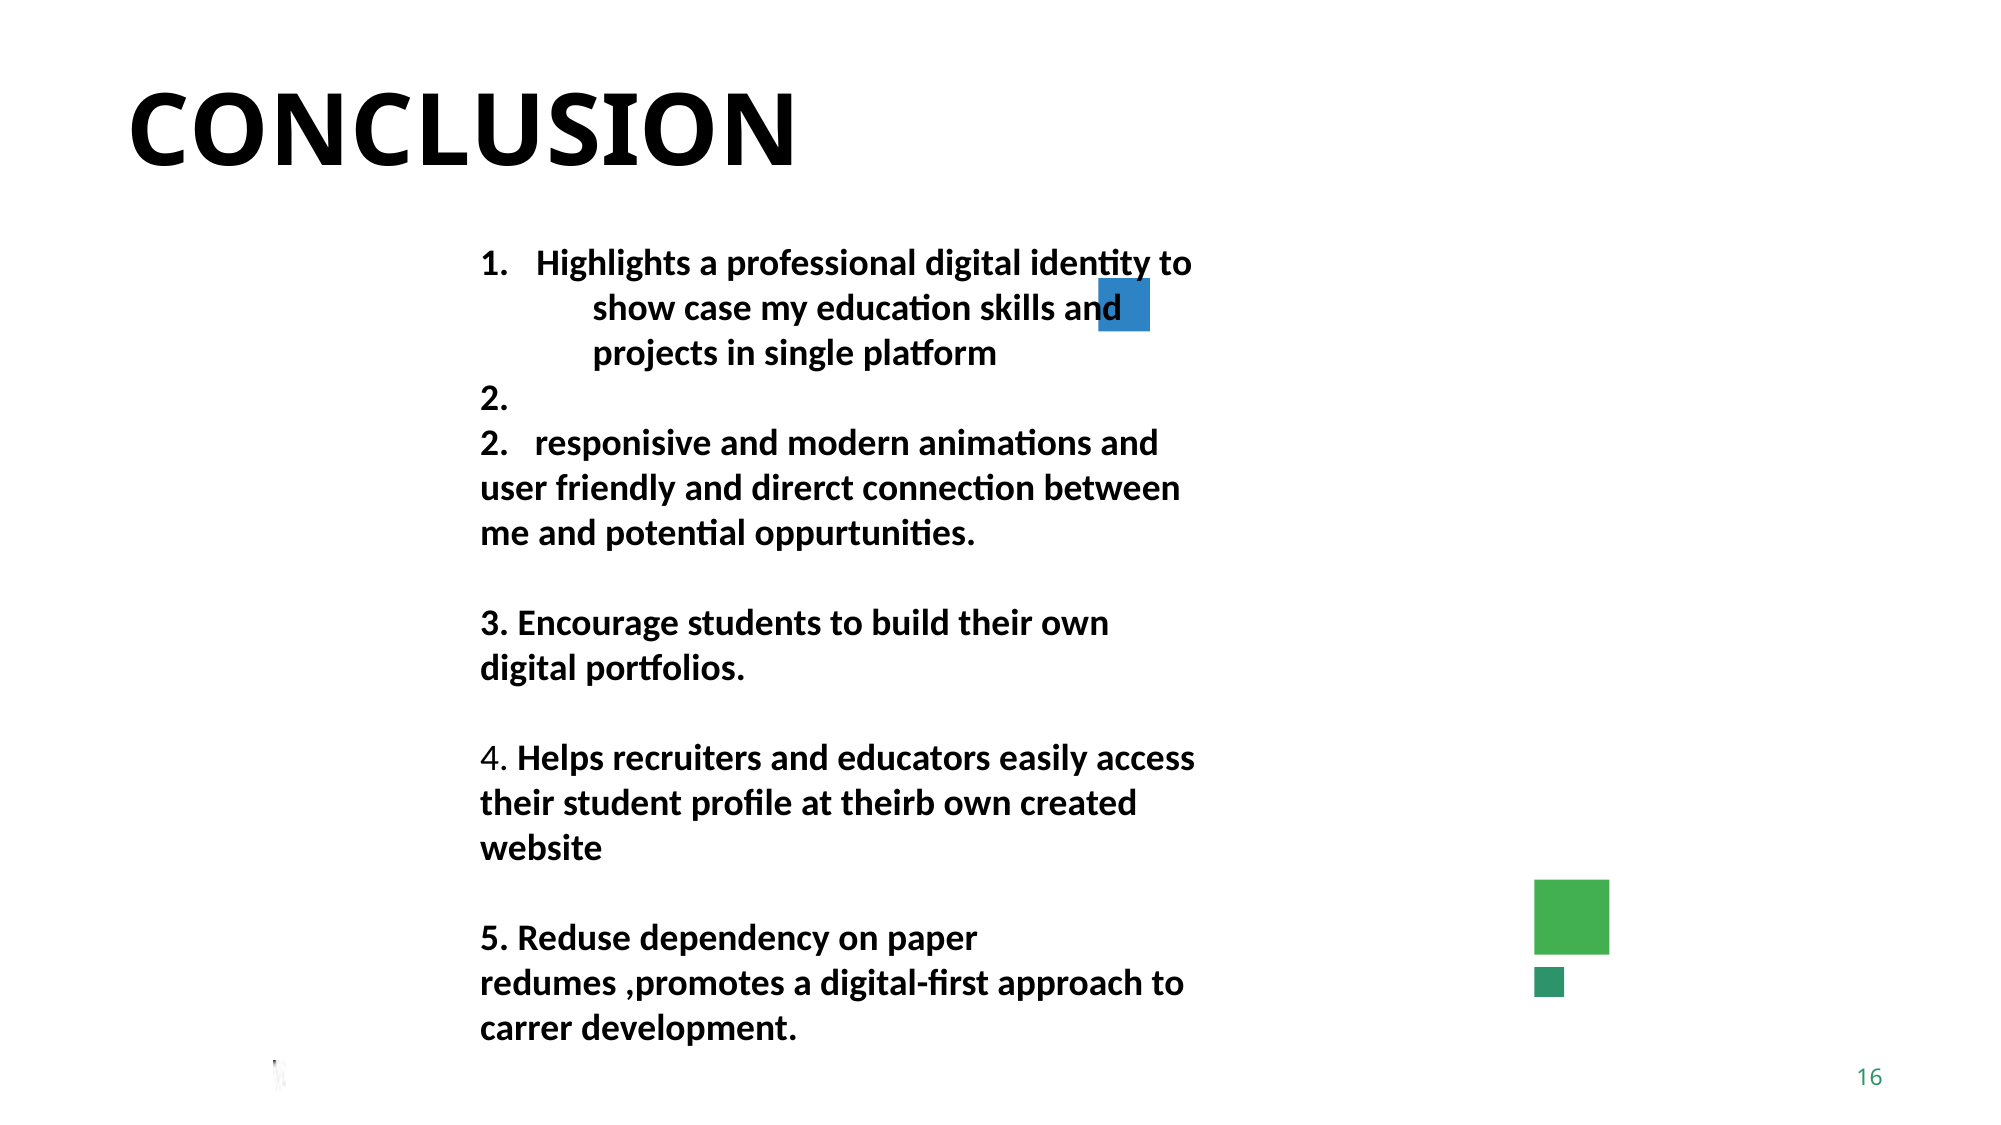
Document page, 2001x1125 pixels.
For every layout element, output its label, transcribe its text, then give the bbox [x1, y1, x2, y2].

text_box 16 [1849, 1061, 1888, 1094]
picture [273, 1060, 286, 1091]
title CONCLUSION [123, 63, 876, 187]
text_box [1534, 967, 1565, 997]
text_box [1534, 879, 1610, 955]
text_box Highlights a professional digital identity to show case my education skills and projects in single platform 2. responisive and modern animations and user friendly and direrct connection between me and potential oppurtunities. 3. Encourage students to build their own digital portfolios. 4. Helps recruiters and educators easily access their student profile at theirb own created website 5. Reduse dependency on paper redumes ,promotes a digital-first approach to carrer development. [465, 185, 1216, 1064]
